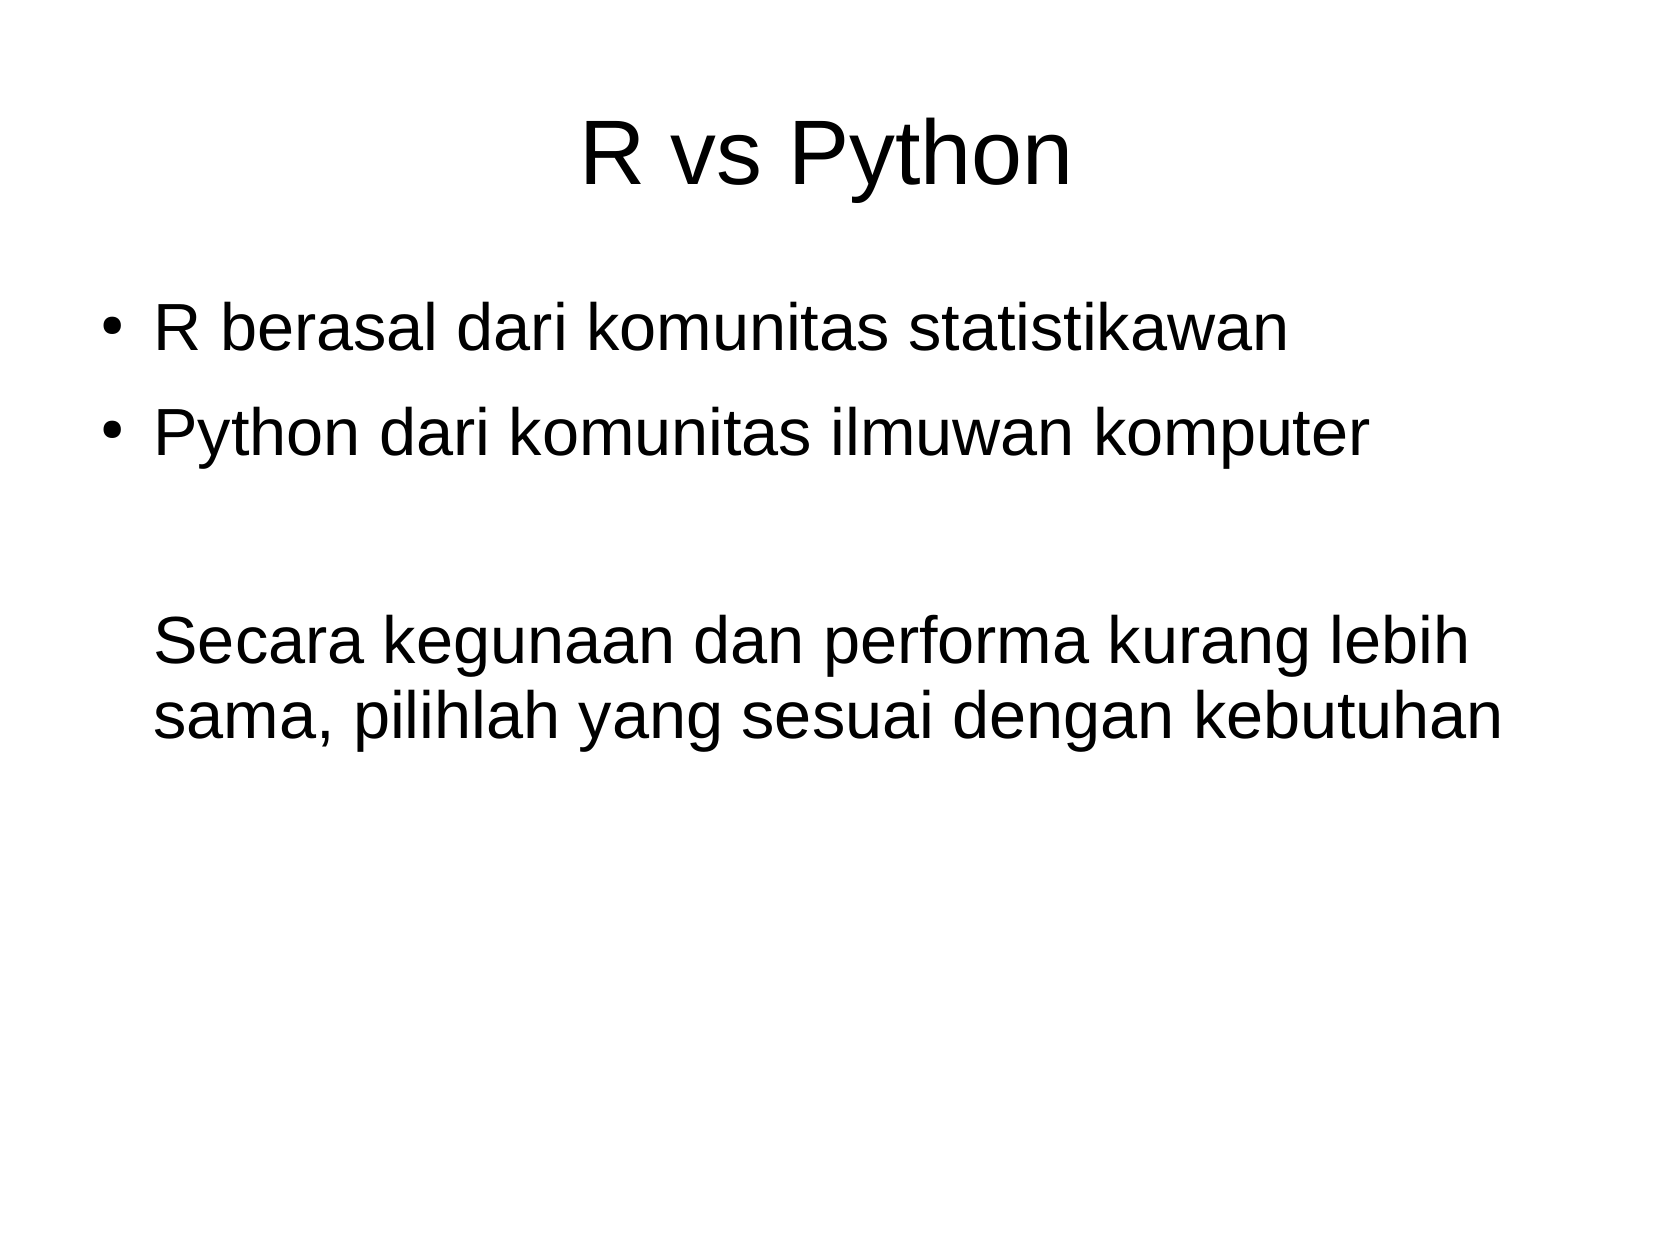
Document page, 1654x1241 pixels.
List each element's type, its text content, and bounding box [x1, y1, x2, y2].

list R berasal dari komunitas statistikawan Python dari komunitas ilmuwan komputer Secara kegunaan dan performa kurang lebih sama, pilihlah yang sesuai dengan kebutuhan [82, 290, 1571, 1010]
title R vs Python [82, 49, 1571, 257]
